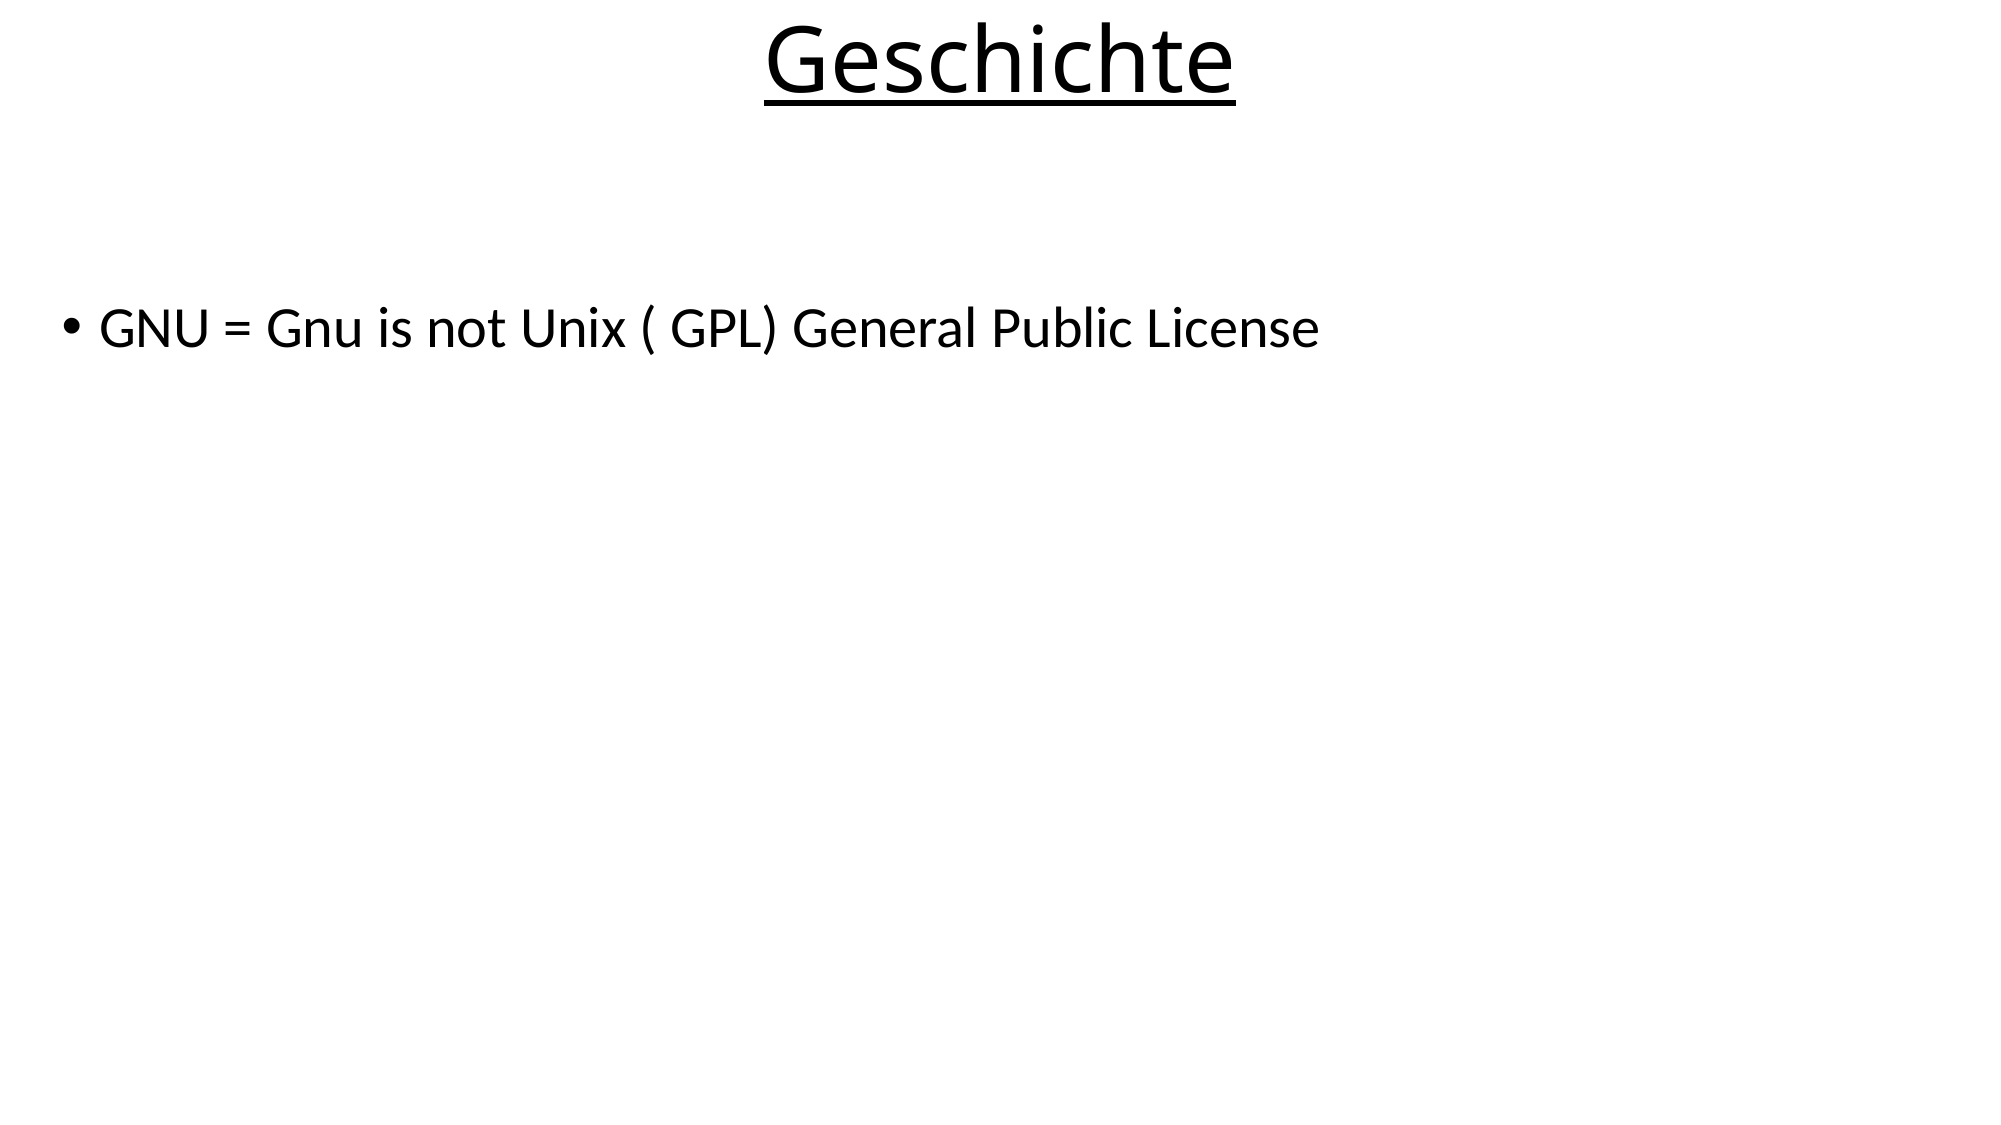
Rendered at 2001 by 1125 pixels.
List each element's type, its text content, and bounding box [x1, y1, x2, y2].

list GNU = Gnu is not Unix ( GPL) General Public License [46, 290, 1772, 1004]
title Geschichte [137, 0, 1863, 173]
